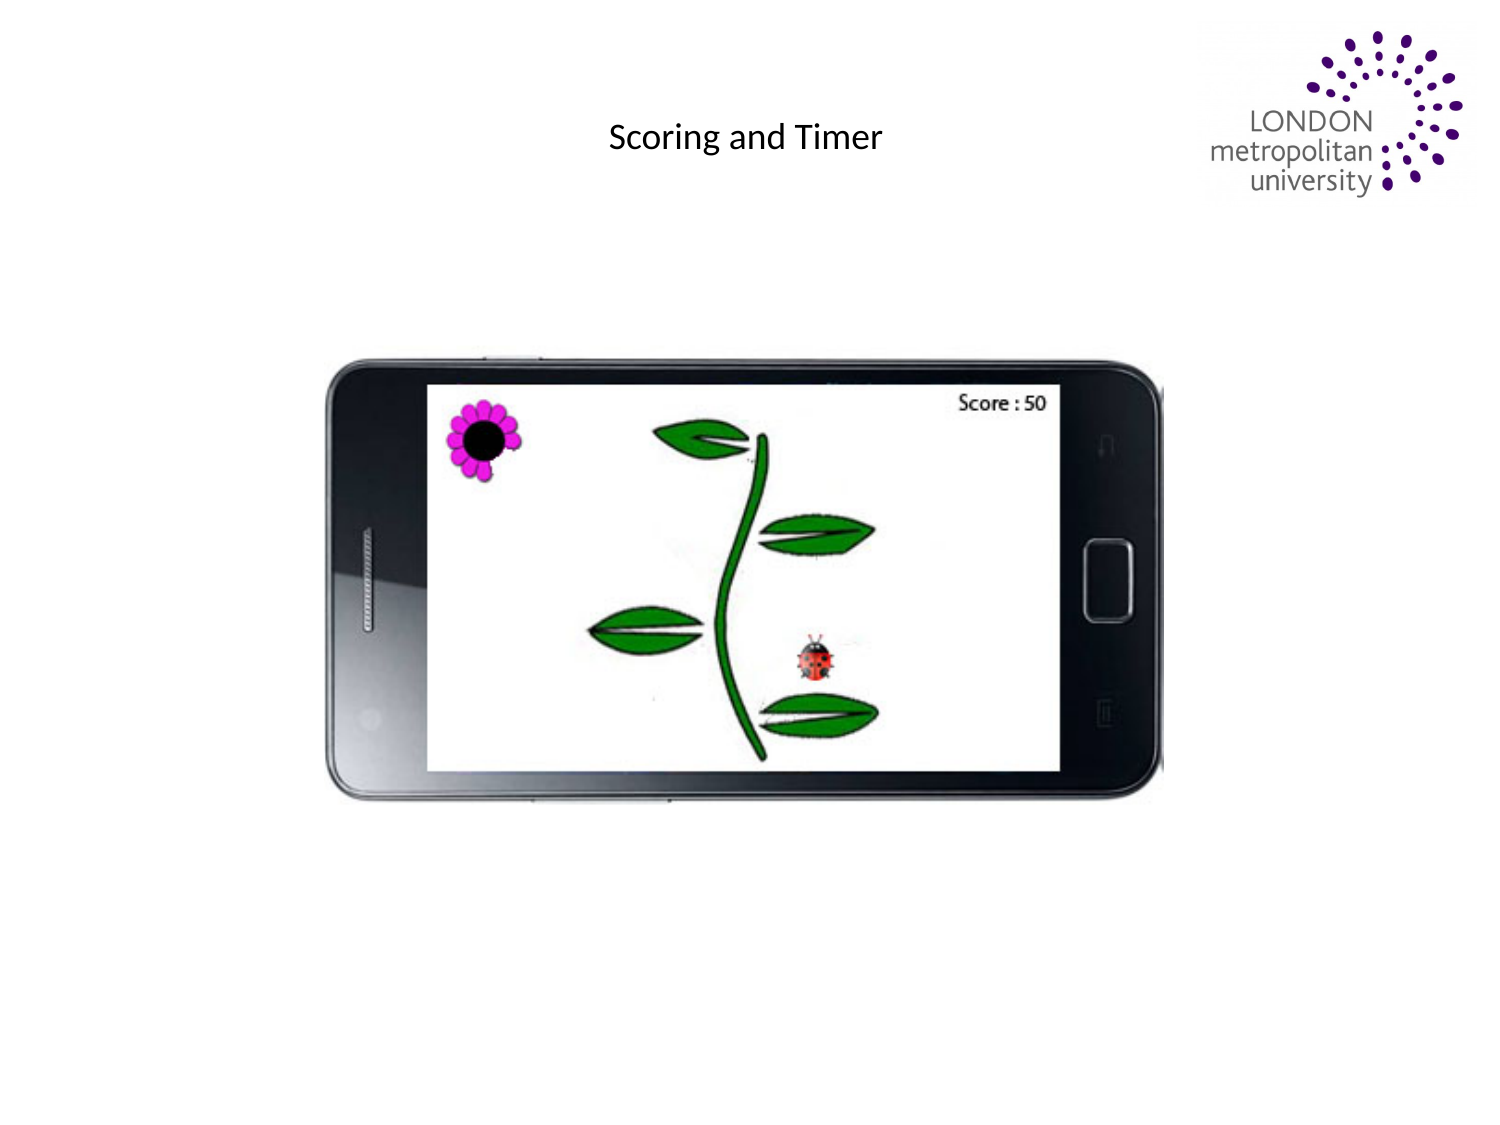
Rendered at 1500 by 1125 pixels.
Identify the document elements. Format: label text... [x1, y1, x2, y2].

title Scoring and Timer [75, 44, 1418, 236]
picture [1197, 21, 1477, 207]
picture [324, 287, 1164, 916]
